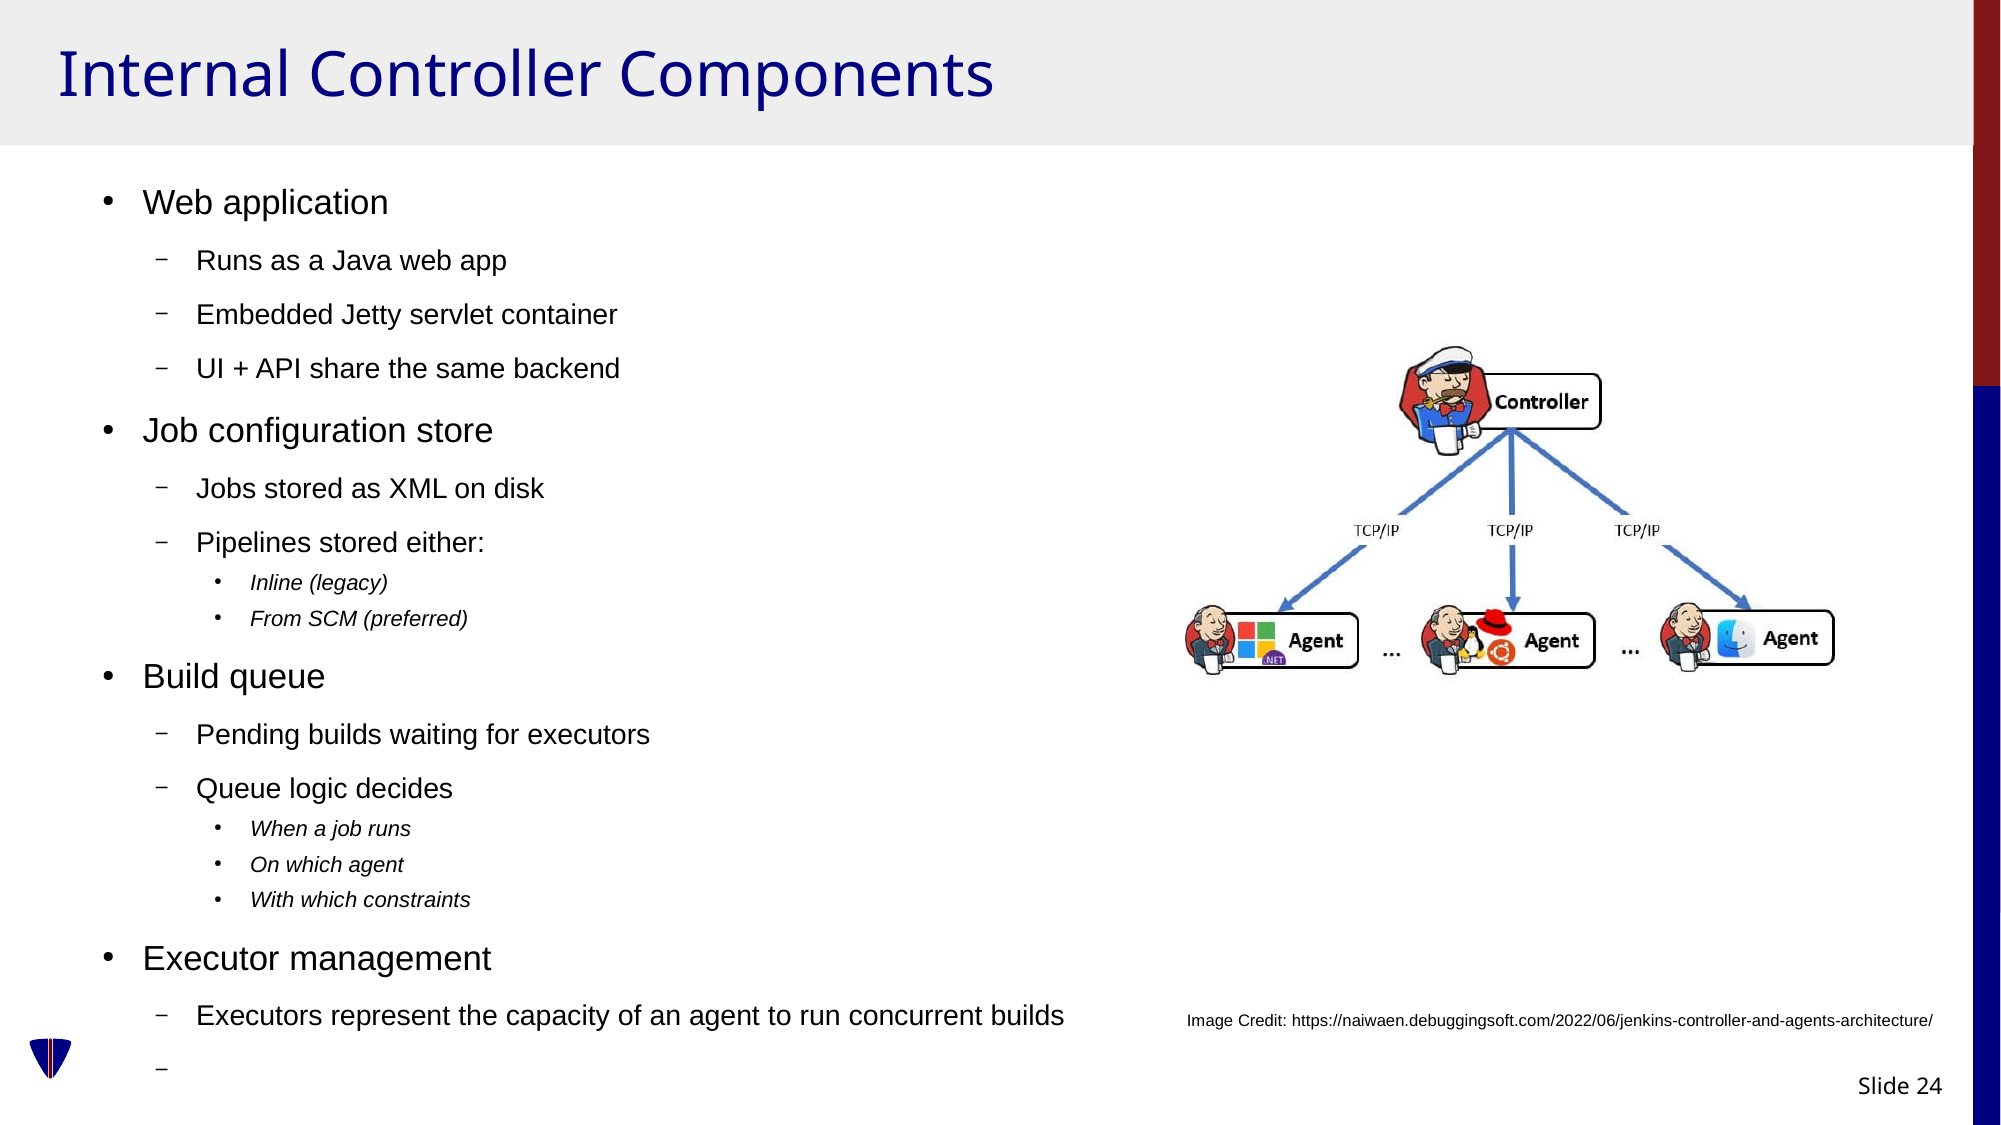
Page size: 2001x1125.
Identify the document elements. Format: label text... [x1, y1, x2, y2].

text_box Image Credit: https://naiwaen.debuggingsoft.com/2022/06/jenkins-controller-and-agents-architecture/ [1122, 1003, 1949, 1063]
list Web application Runs as a Java web app Embedded Jetty servlet container UI + API share the same backend Job configuration store Jobs stored as XML on disk Pipelines stored either: Inline (legacy) From SCM (preferred) Build queue Pending builds waiting for executors Queue logic decides When a job runs On which agent With which constraints Executor management Executors represent the capacity of an agent to run concurrent builds [88, 177, 1123, 1034]
picture [1127, 313, 1890, 739]
title Internal Controller Components [0, 0, 1974, 146]
